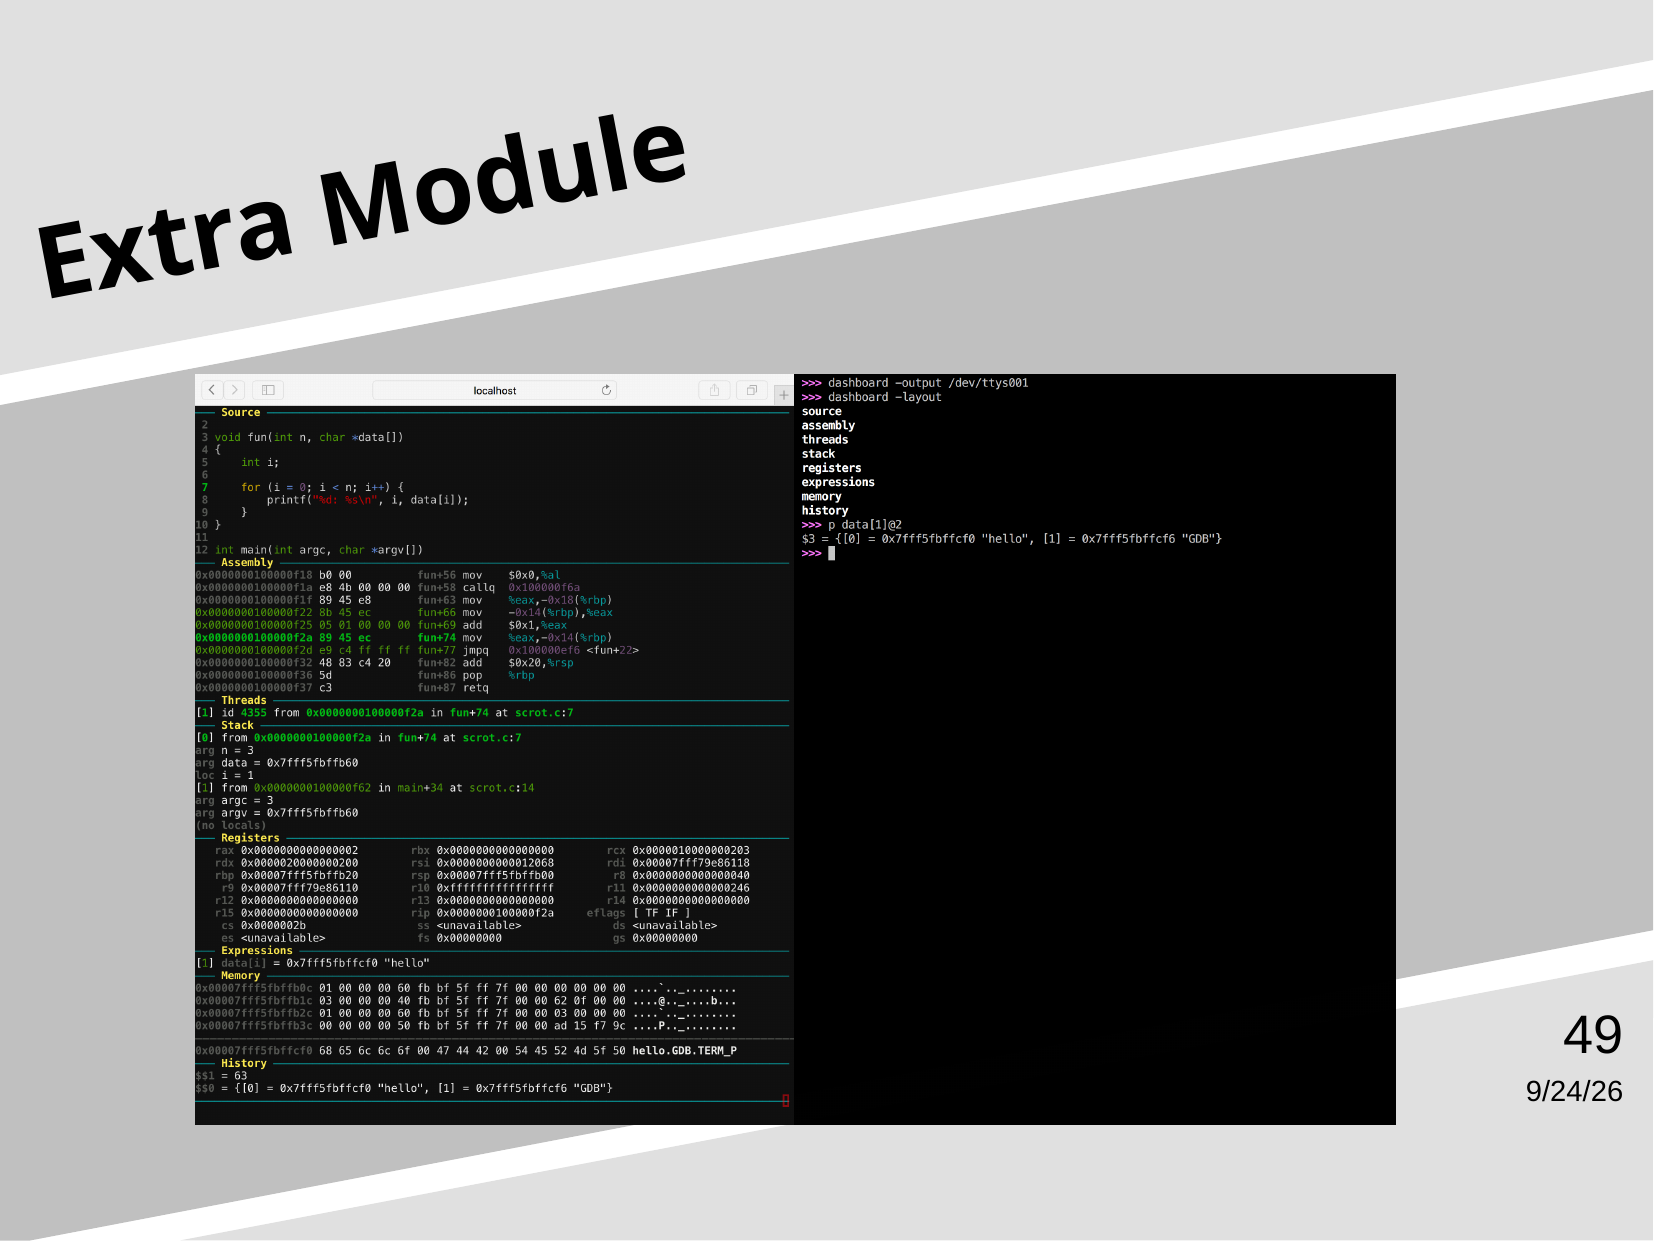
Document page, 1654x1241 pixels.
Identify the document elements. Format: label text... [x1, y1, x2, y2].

title Extra Module [17, 0, 1518, 365]
picture [195, 374, 1396, 1126]
